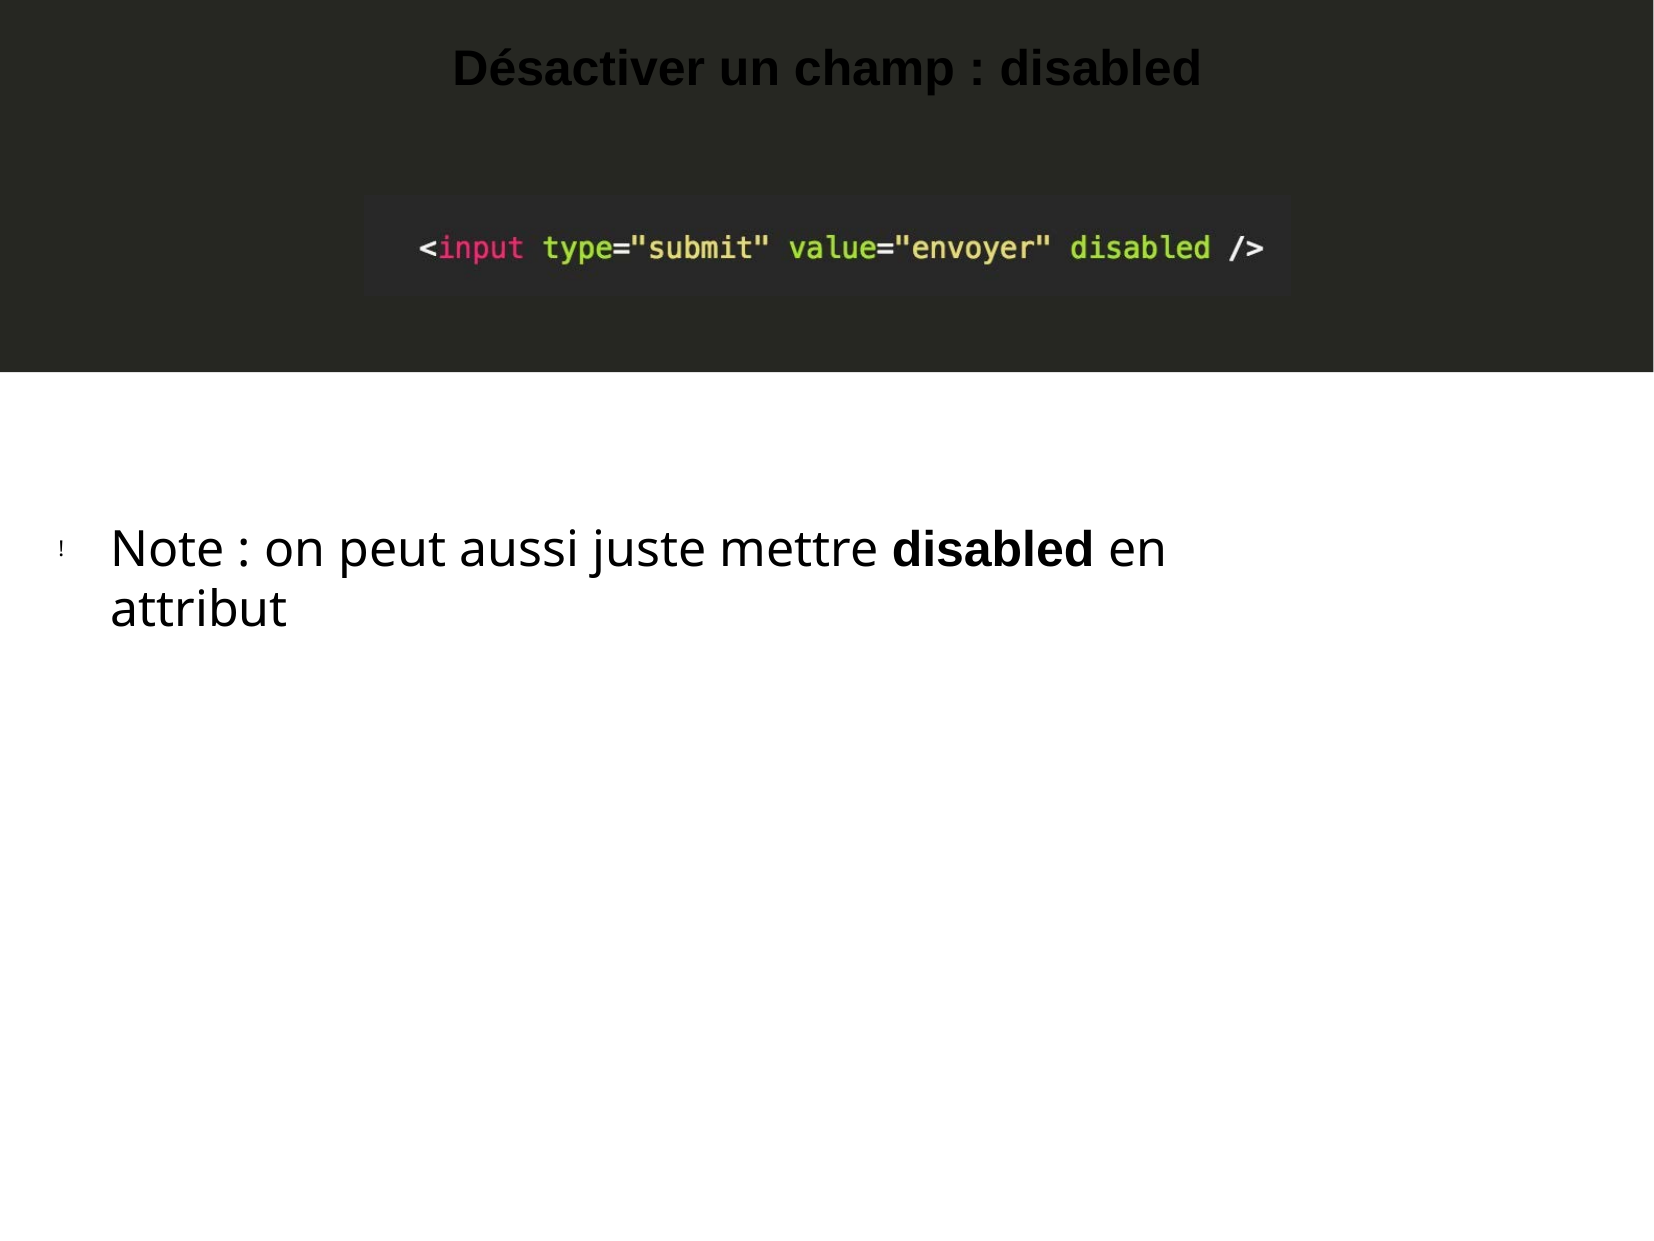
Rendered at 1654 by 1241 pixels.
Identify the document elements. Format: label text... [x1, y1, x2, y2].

text_box ! [56, 531, 74, 561]
picture [364, 195, 1291, 296]
text_box Note : on peut aussi juste mettre disabled en attribut [108, 514, 1287, 637]
text_box Désactiver un champ : disabled [450, 33, 1206, 96]
text_box [0, 0, 1654, 373]
